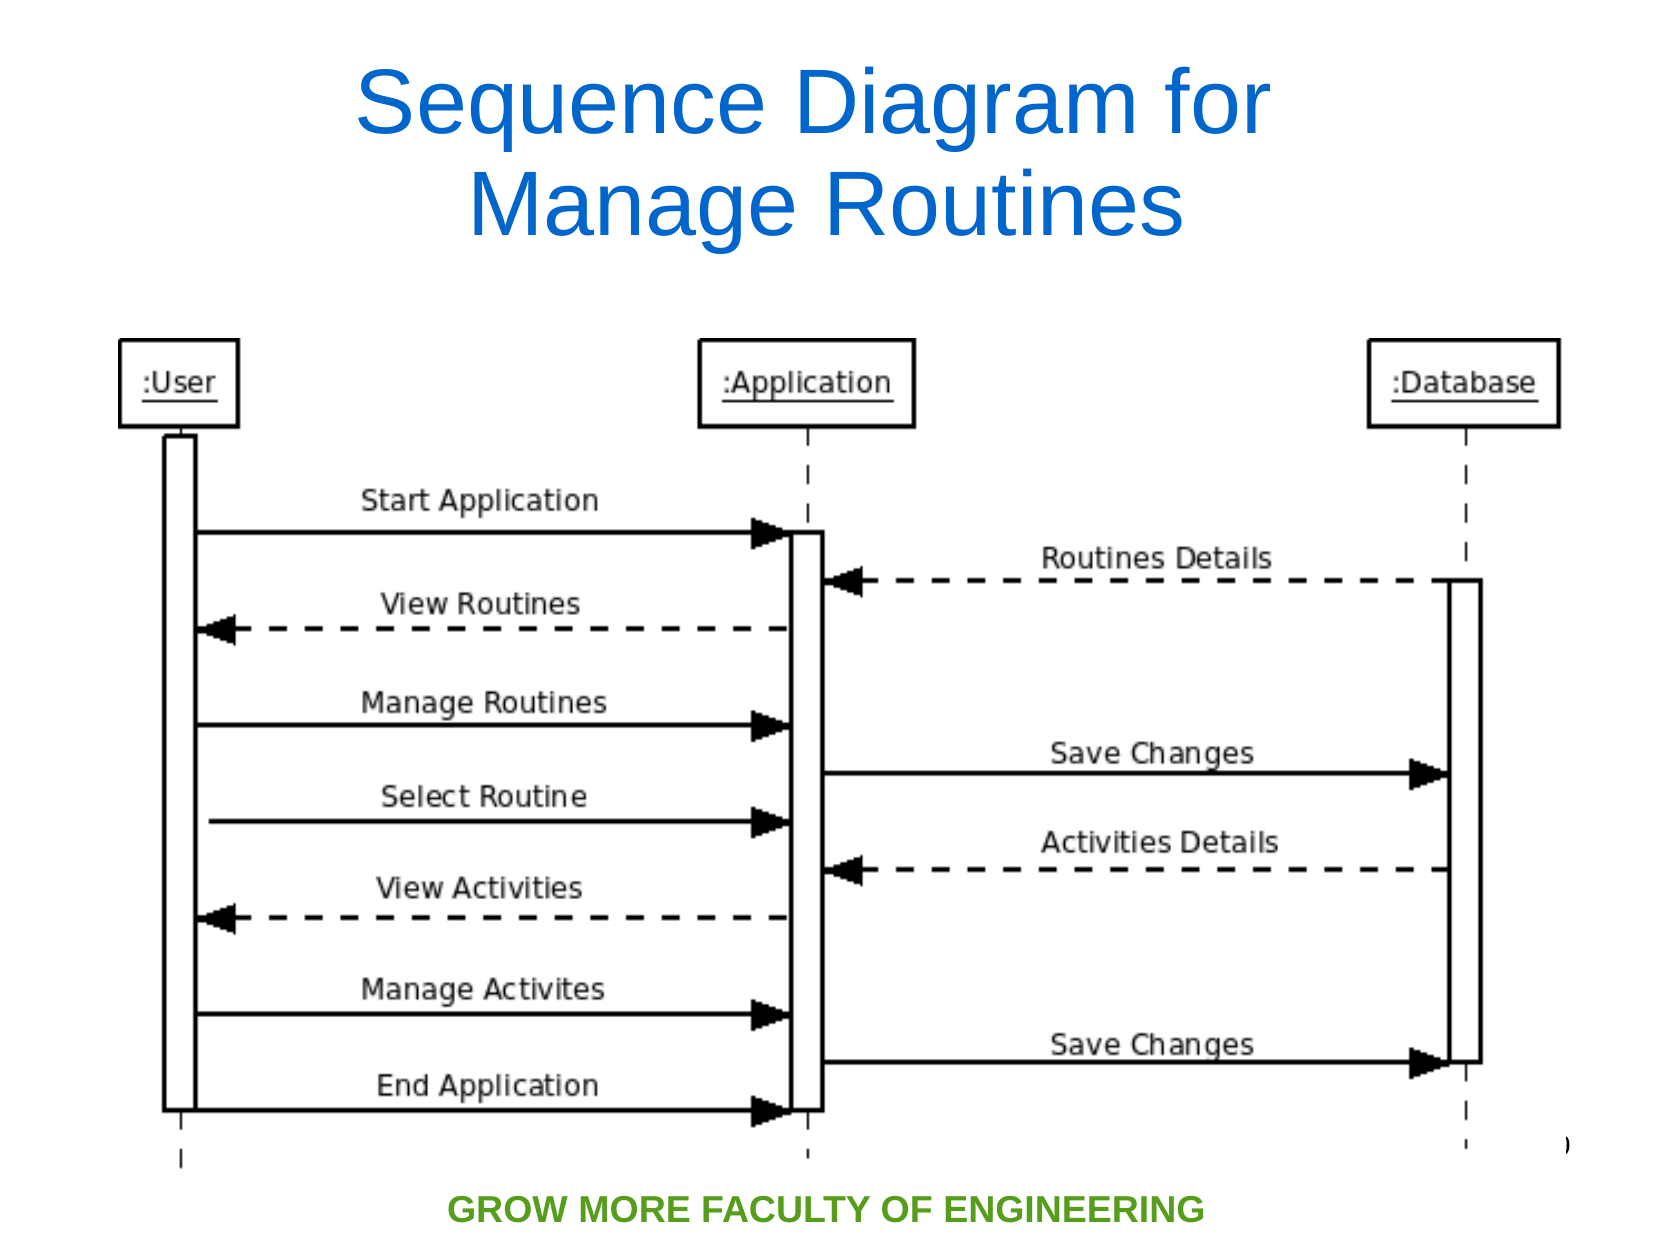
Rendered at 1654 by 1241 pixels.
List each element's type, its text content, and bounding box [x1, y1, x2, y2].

title Sequence Diagram for Manage Routines [82, 49, 1571, 257]
picture [118, 338, 1566, 1176]
